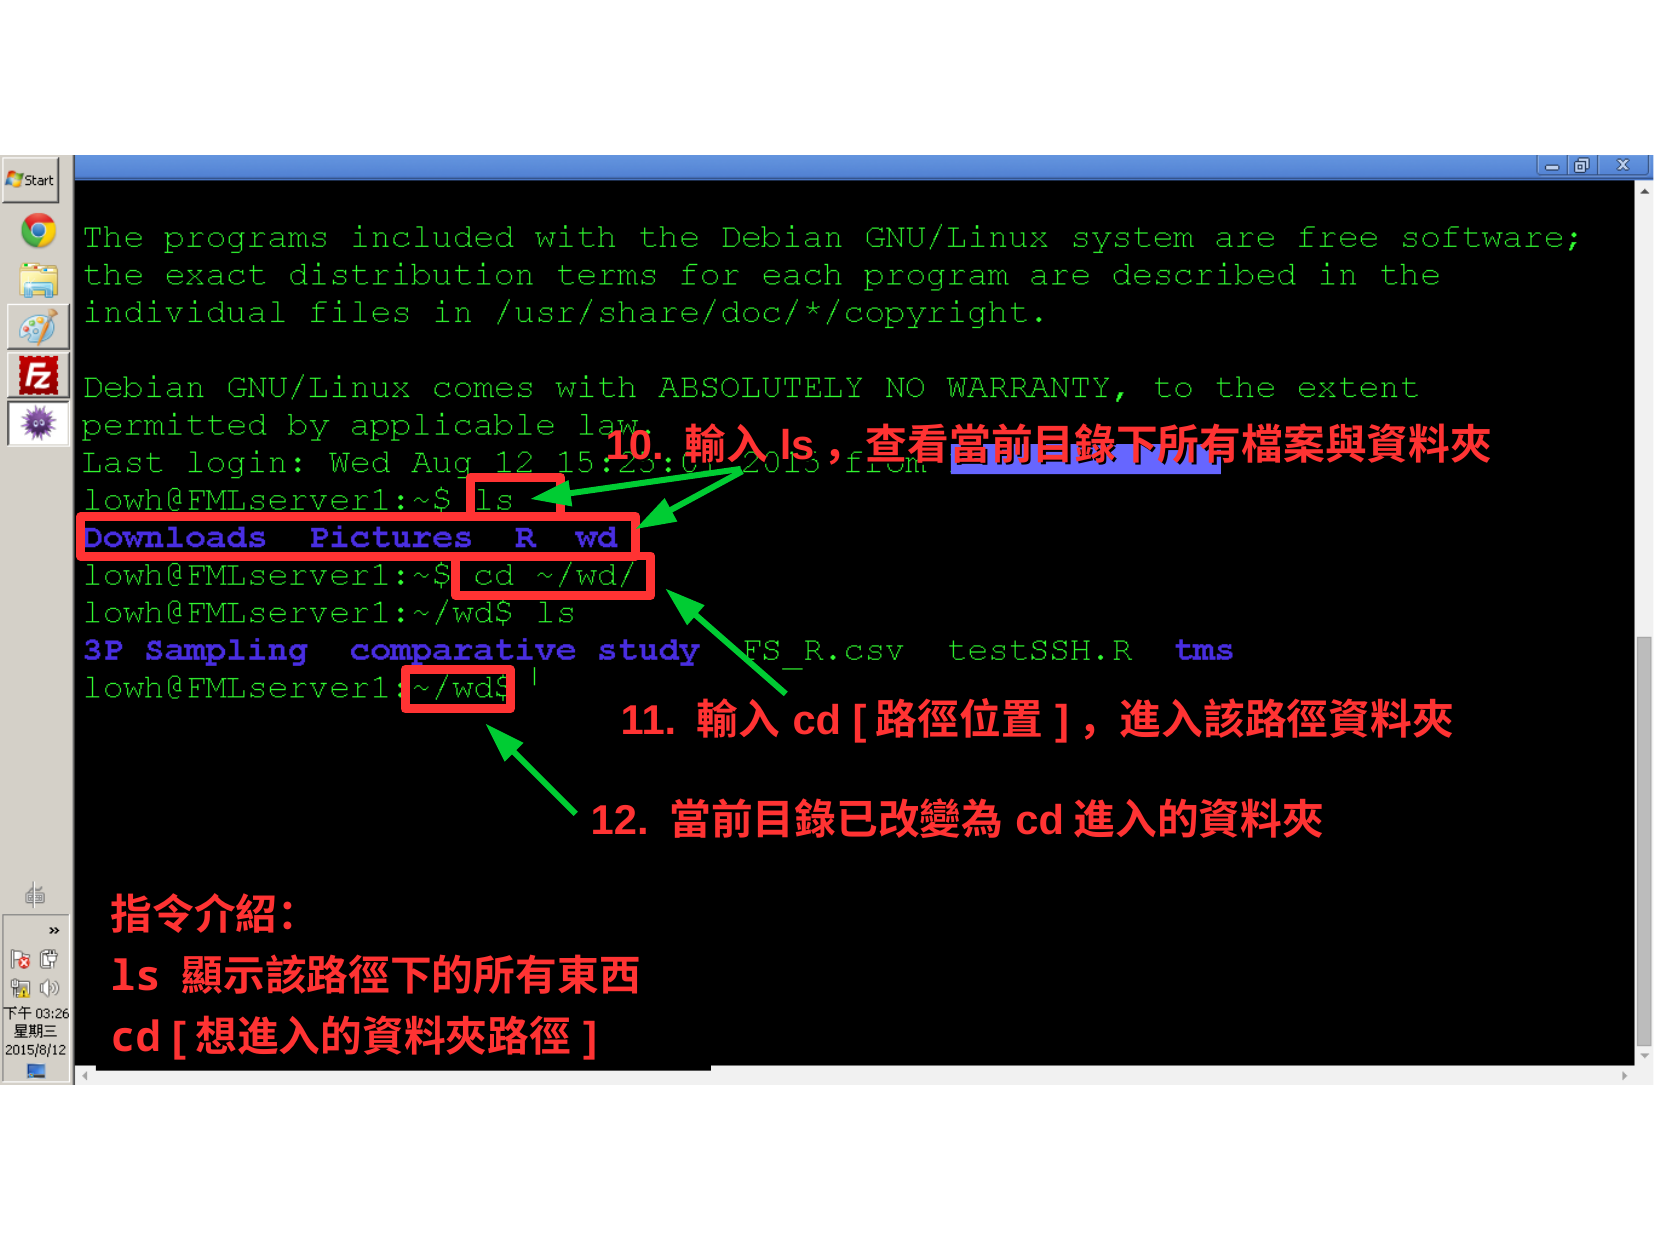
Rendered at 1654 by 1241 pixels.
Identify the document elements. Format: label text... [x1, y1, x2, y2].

text_box 10. 輸入ls，查看當前目錄下所有檔案與資料夾 [590, 474, 728, 529]
text_box 10. 輸入ls，查看當前目錄下所有檔案與資料夾 [590, 403, 1521, 529]
text_box 12. 當前目錄已改變為cd進入的資料夾 [575, 778, 1506, 873]
picture [0, 155, 1654, 1085]
text_box 11. 輸入cd [路徑位置]，進入該路徑資料夾 [605, 678, 1536, 773]
text_box 指令介紹： ls 顯示該路徑下的所有東西 cd [想進入的資料夾路徑] [95, 873, 711, 1059]
